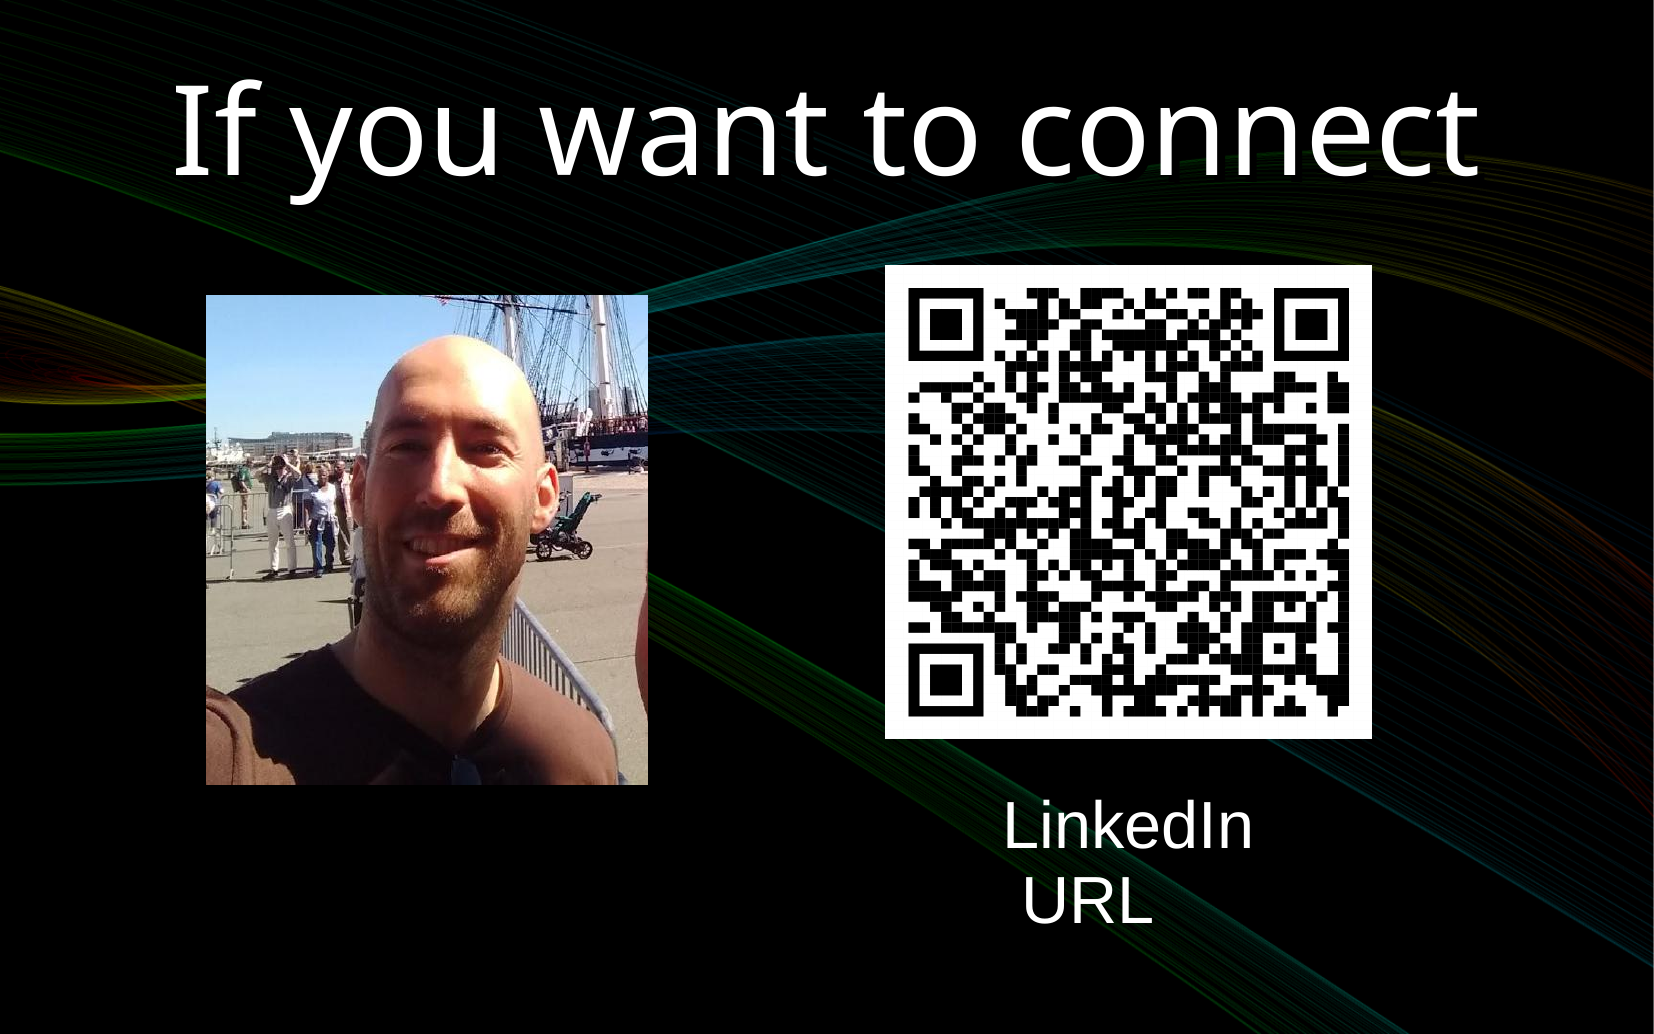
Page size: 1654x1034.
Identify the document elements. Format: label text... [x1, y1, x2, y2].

title If you want to connect [82, 41, 1571, 214]
picture [0, 0, 1654, 1034]
text_box LinkedIn URL [987, 780, 1270, 945]
